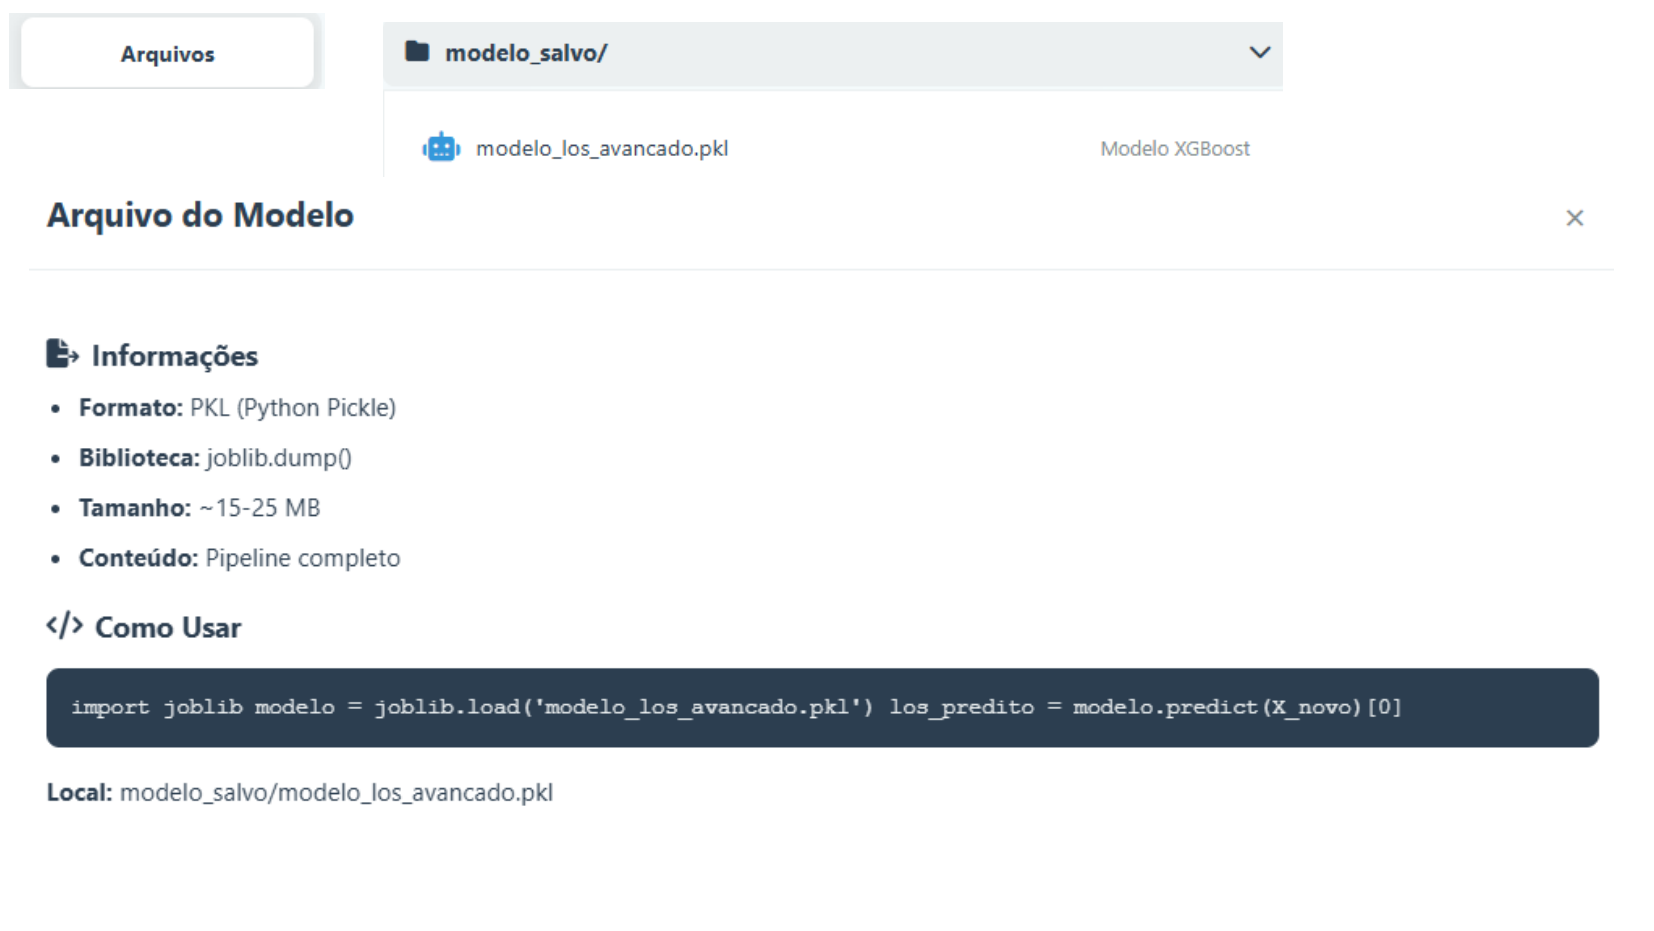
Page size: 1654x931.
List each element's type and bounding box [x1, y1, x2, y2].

picture [9, 13, 325, 89]
picture [29, 22, 1614, 827]
